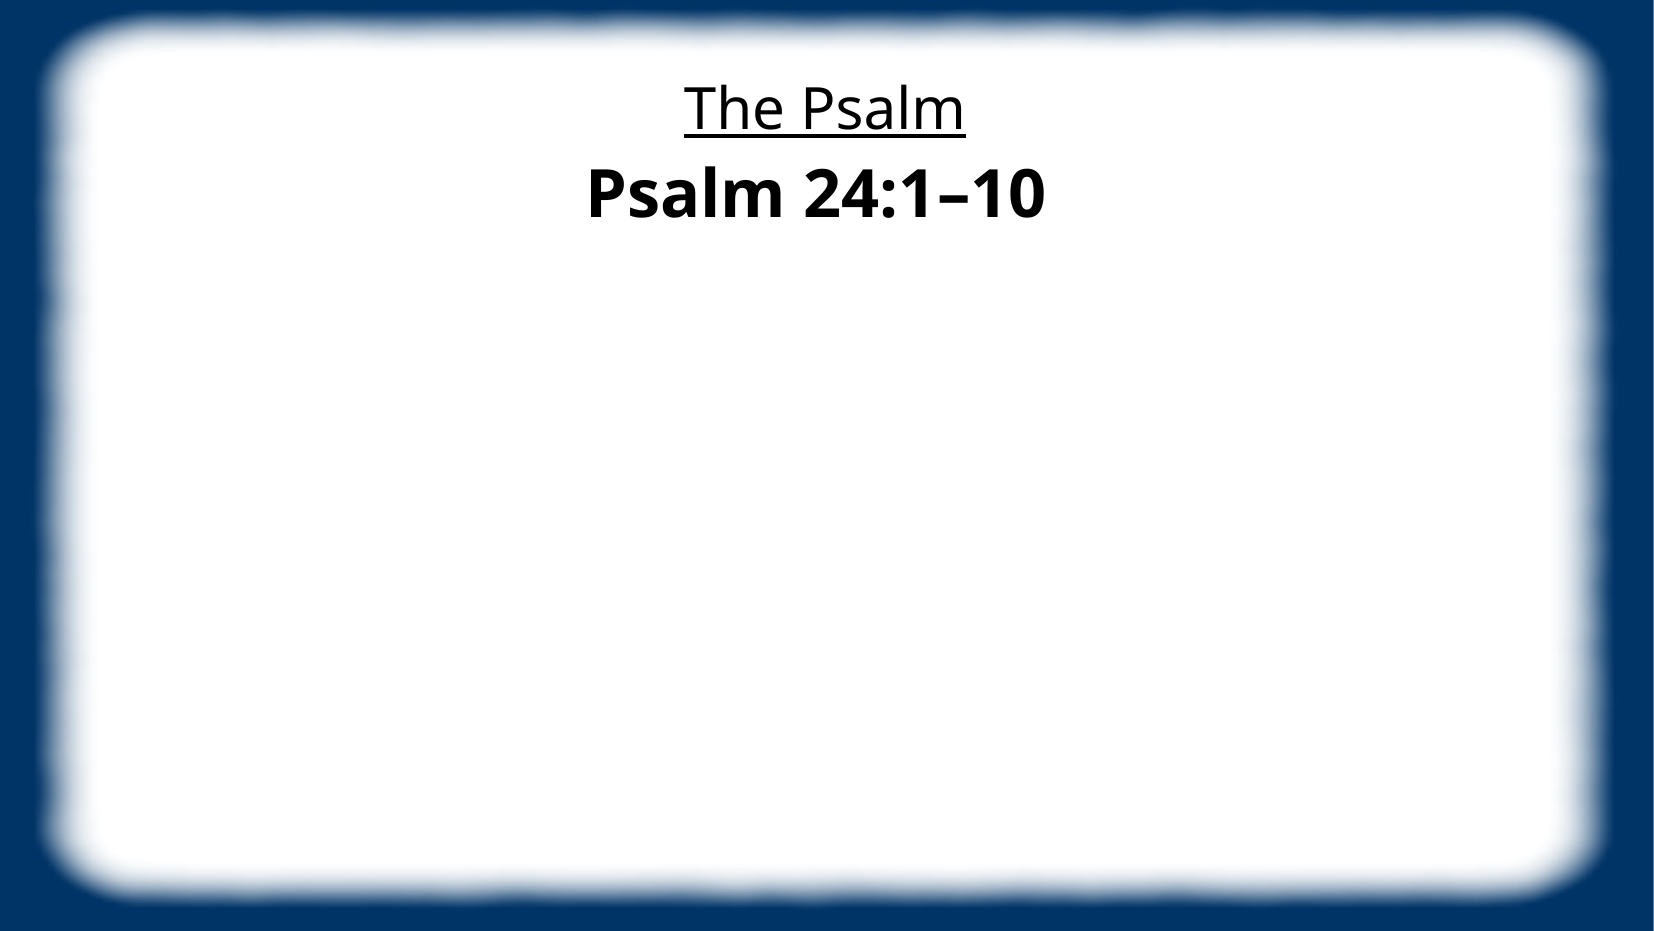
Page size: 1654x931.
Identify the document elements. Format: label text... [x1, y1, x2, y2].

text_box The Psalm Psalm 24:1–10 [90, 60, 1561, 241]
picture [0, 0, 1654, 931]
